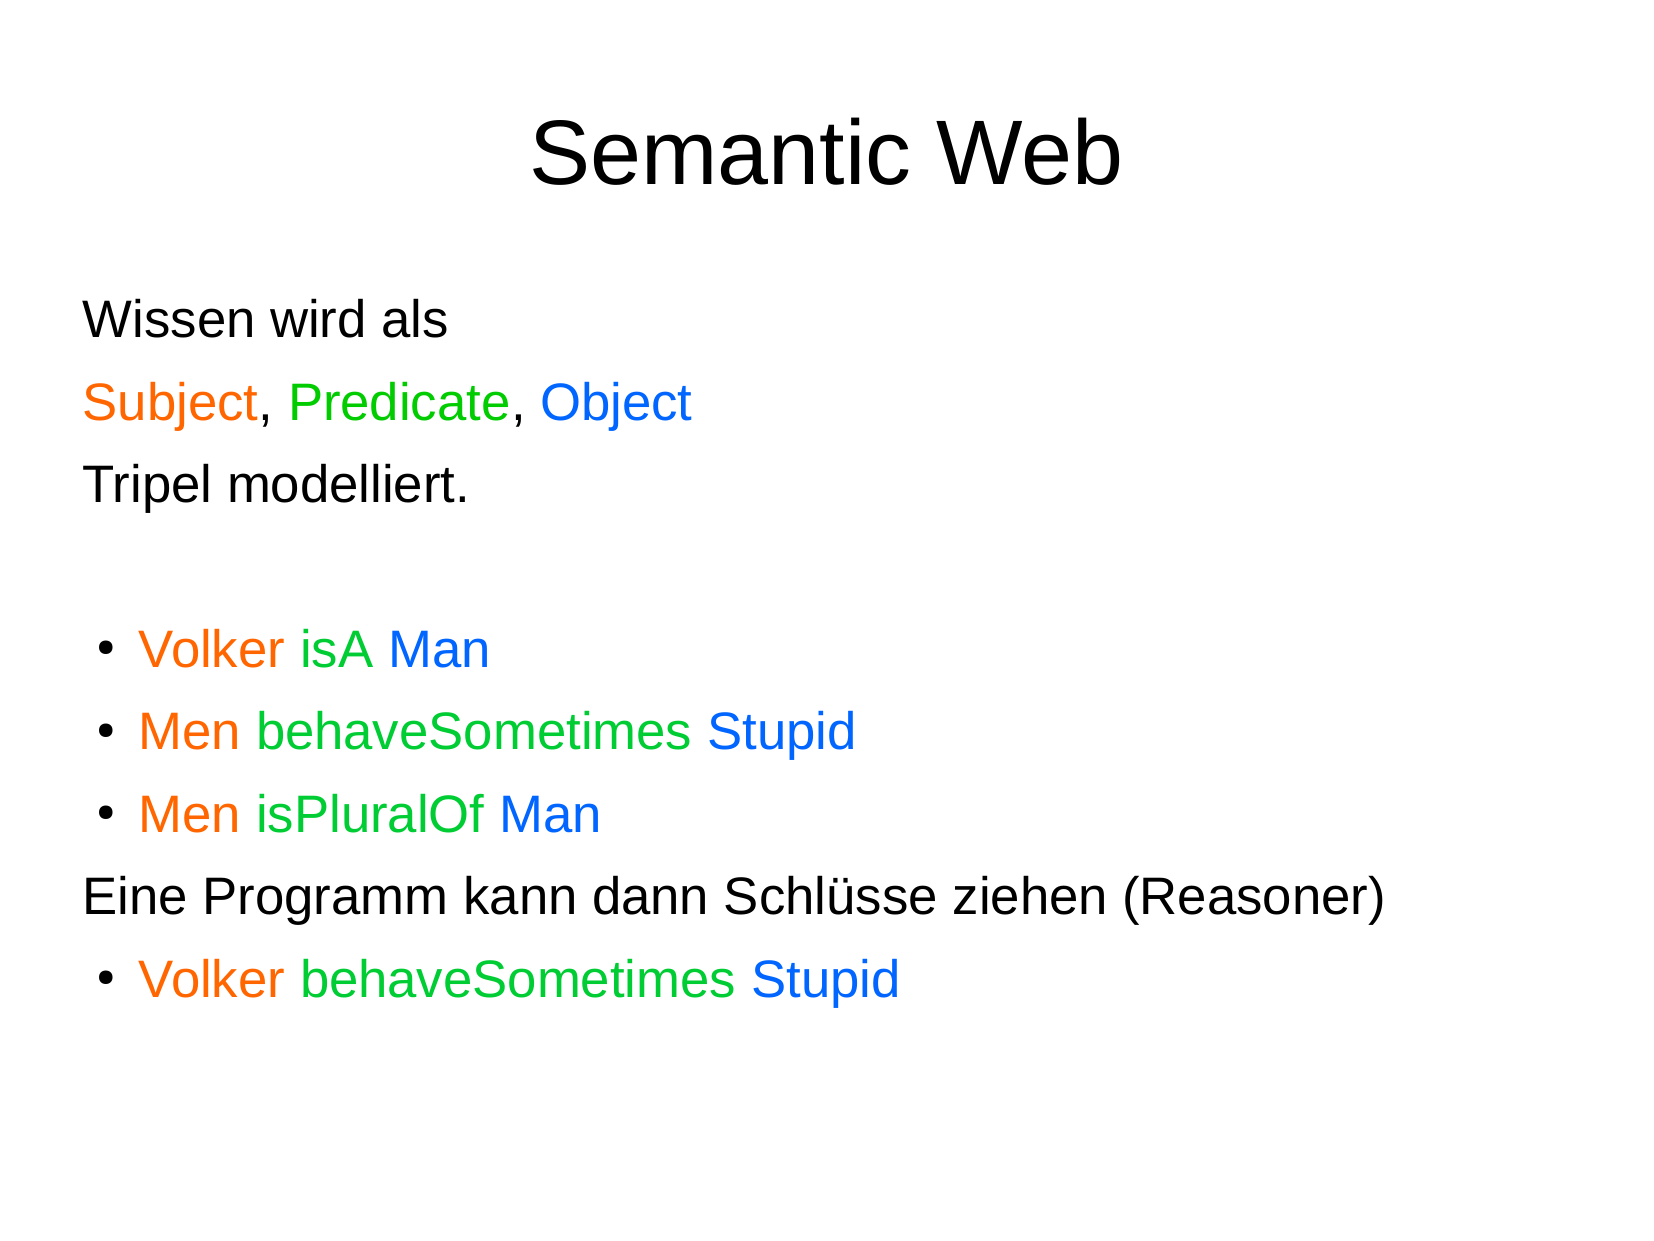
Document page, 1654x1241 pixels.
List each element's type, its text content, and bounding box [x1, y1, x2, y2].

list Wissen wird als Subject, Predicate, Object Tripel modelliert. Volker isA Man Men behaveSometimes Stupid Men isPluralOf Man Eine Programm kann dann Schlüsse ziehen (Reasoner) Volker behaveSometimes Stupid [82, 290, 1571, 1010]
title Semantic Web [82, 49, 1571, 257]
